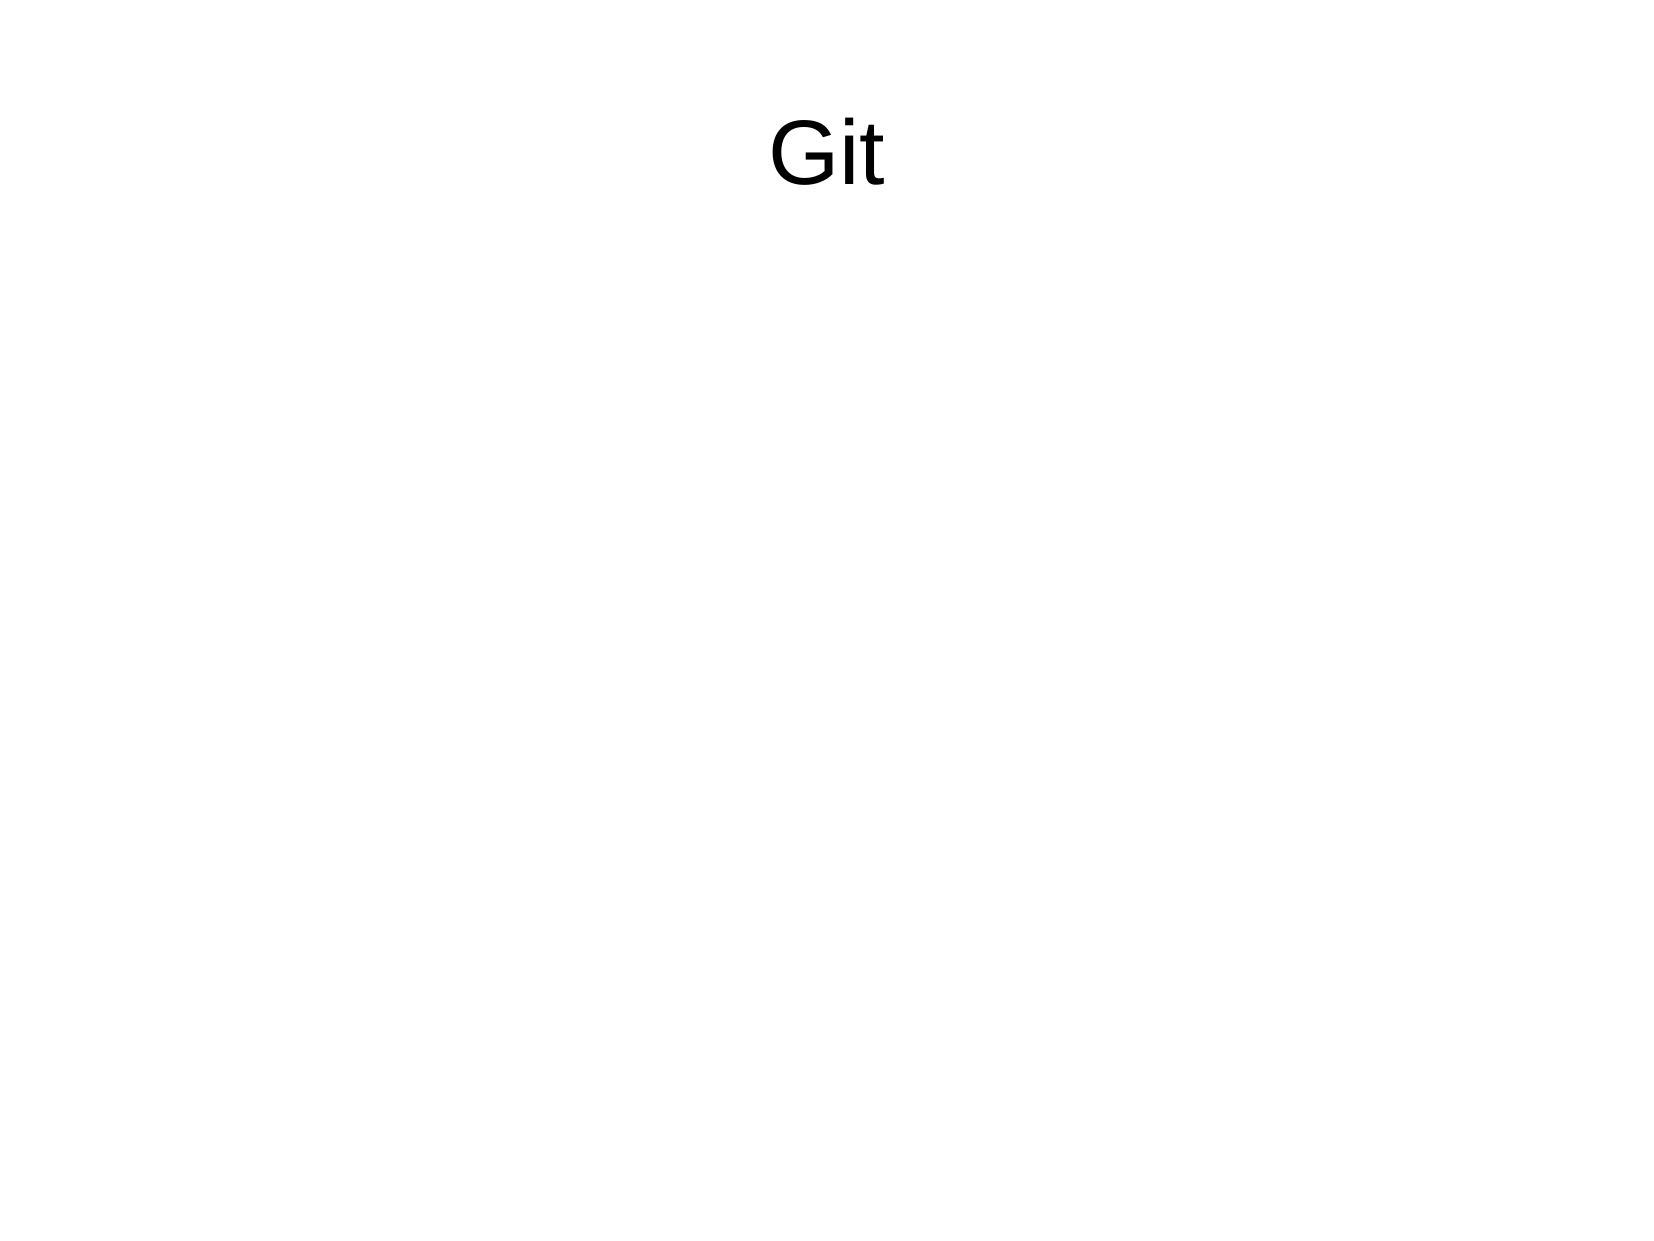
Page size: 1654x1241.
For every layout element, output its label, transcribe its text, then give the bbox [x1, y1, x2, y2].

title Git [82, 49, 1571, 257]
